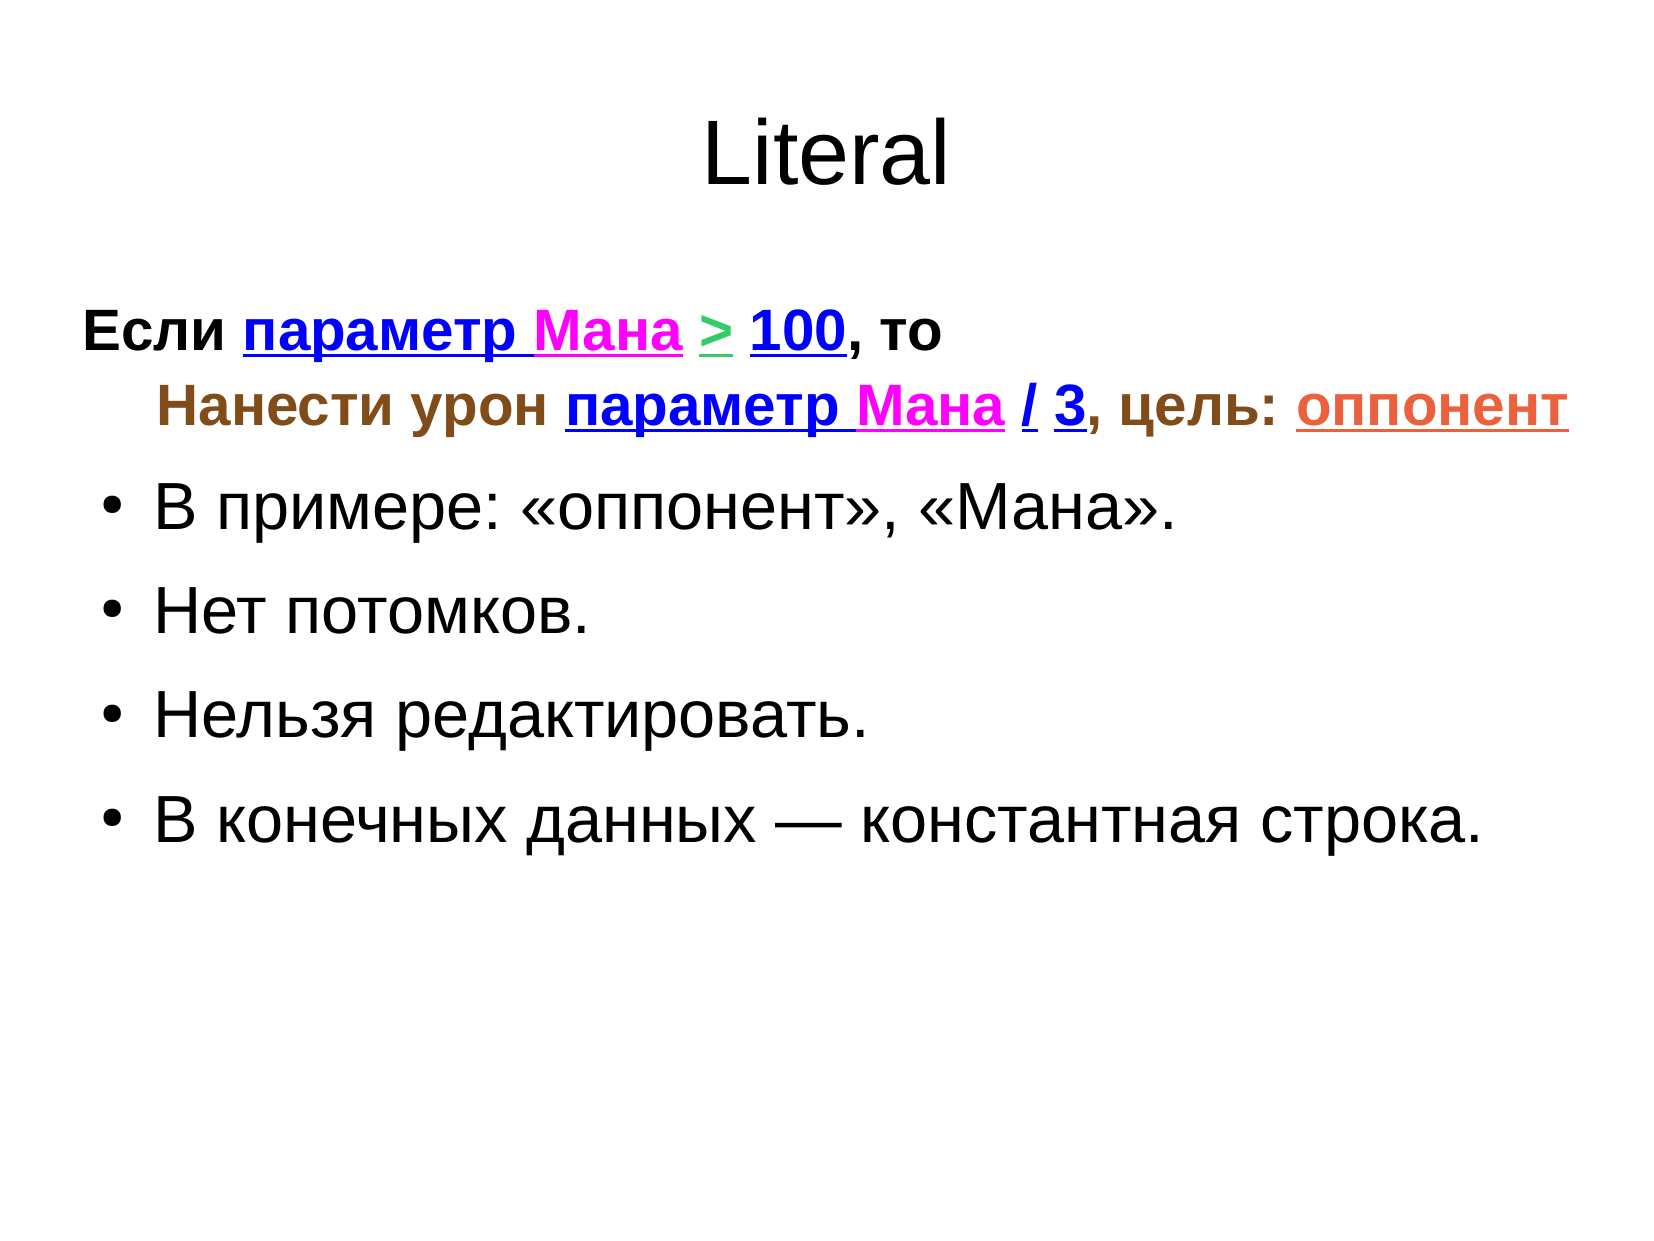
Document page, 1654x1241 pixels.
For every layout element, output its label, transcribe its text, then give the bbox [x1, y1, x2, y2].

title Literal [82, 49, 1571, 257]
list Если параметр Мана > 100, то Нанести урон параметр Мана / 3, цель: оппонент В примере: «оппонент», «Мана». Нет потомков. Нельзя редактировать. В конечных данных — константная строка. [82, 290, 1571, 1109]
